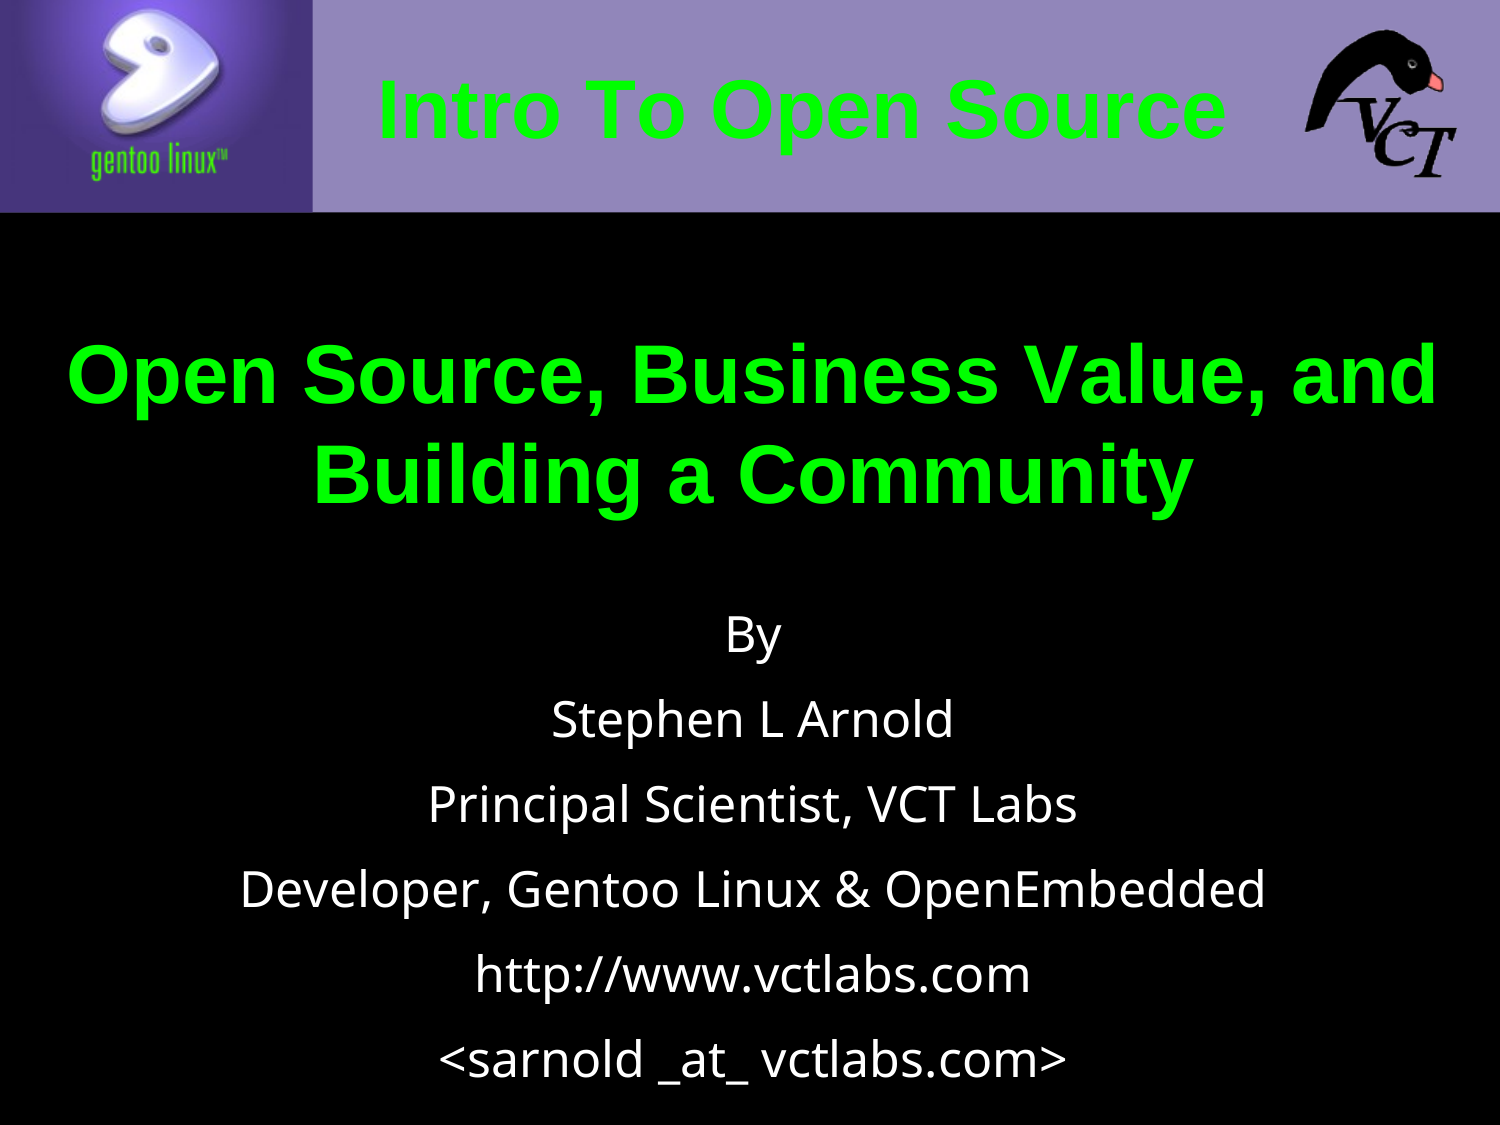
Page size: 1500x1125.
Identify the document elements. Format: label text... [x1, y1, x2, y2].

title Intro To Open Source [317, 12, 1289, 201]
picture [0, 0, 302, 184]
subtitle By Stephen L Arnold Principal Scientist, VCT Labs Developer, Gentoo Linux & OpenEmbedded http://www.vctlabs.com <sarnold _at_ vctlabs.com> [37, 612, 1469, 1080]
title Open Source, Business Value, and Building a Community [32, 231, 1475, 612]
picture [1292, 21, 1471, 189]
